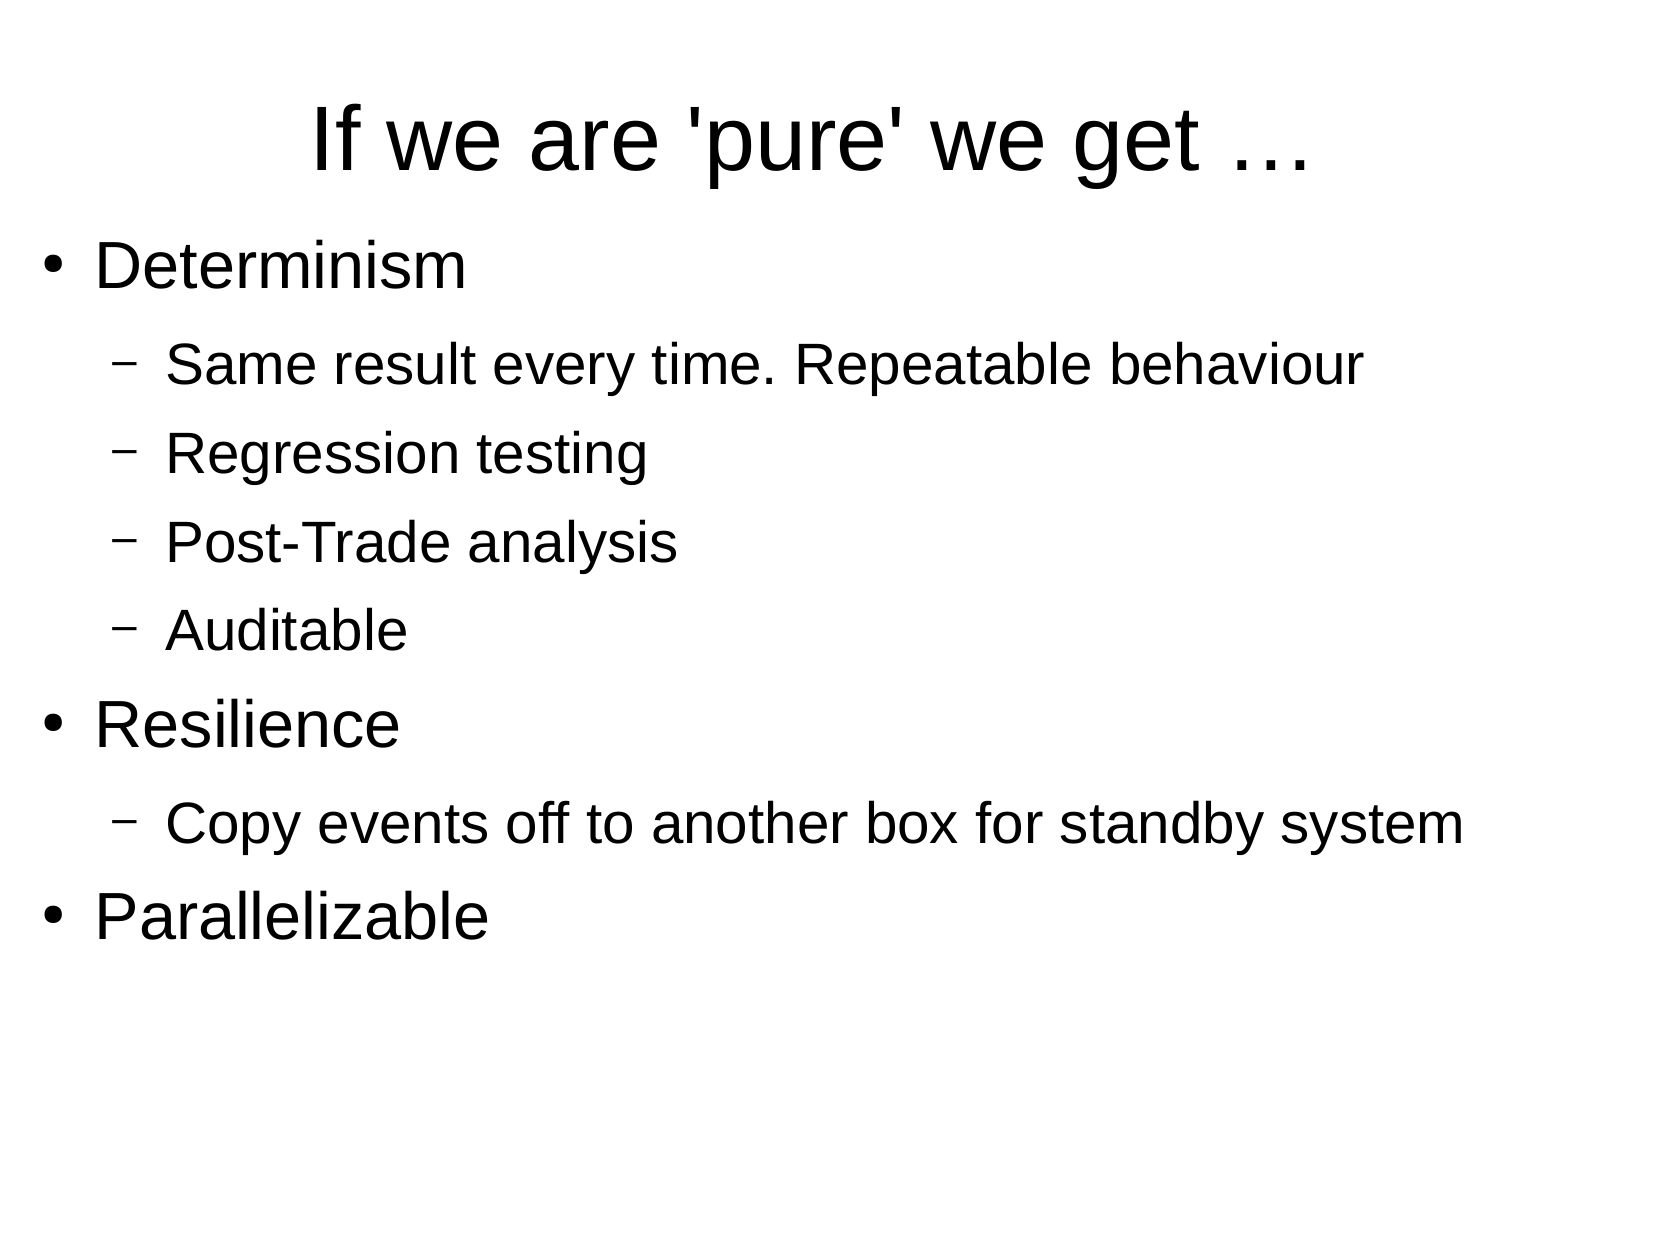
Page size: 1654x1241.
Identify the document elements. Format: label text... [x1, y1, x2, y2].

title If we are 'pure' we get … [82, 35, 1571, 227]
list Determinism Same result every time. Repeatable behaviour Regression testing Post-Trade analysis Auditable Resilience Copy events off to another box for standby system Parallelizable [23, 227, 1607, 1193]
